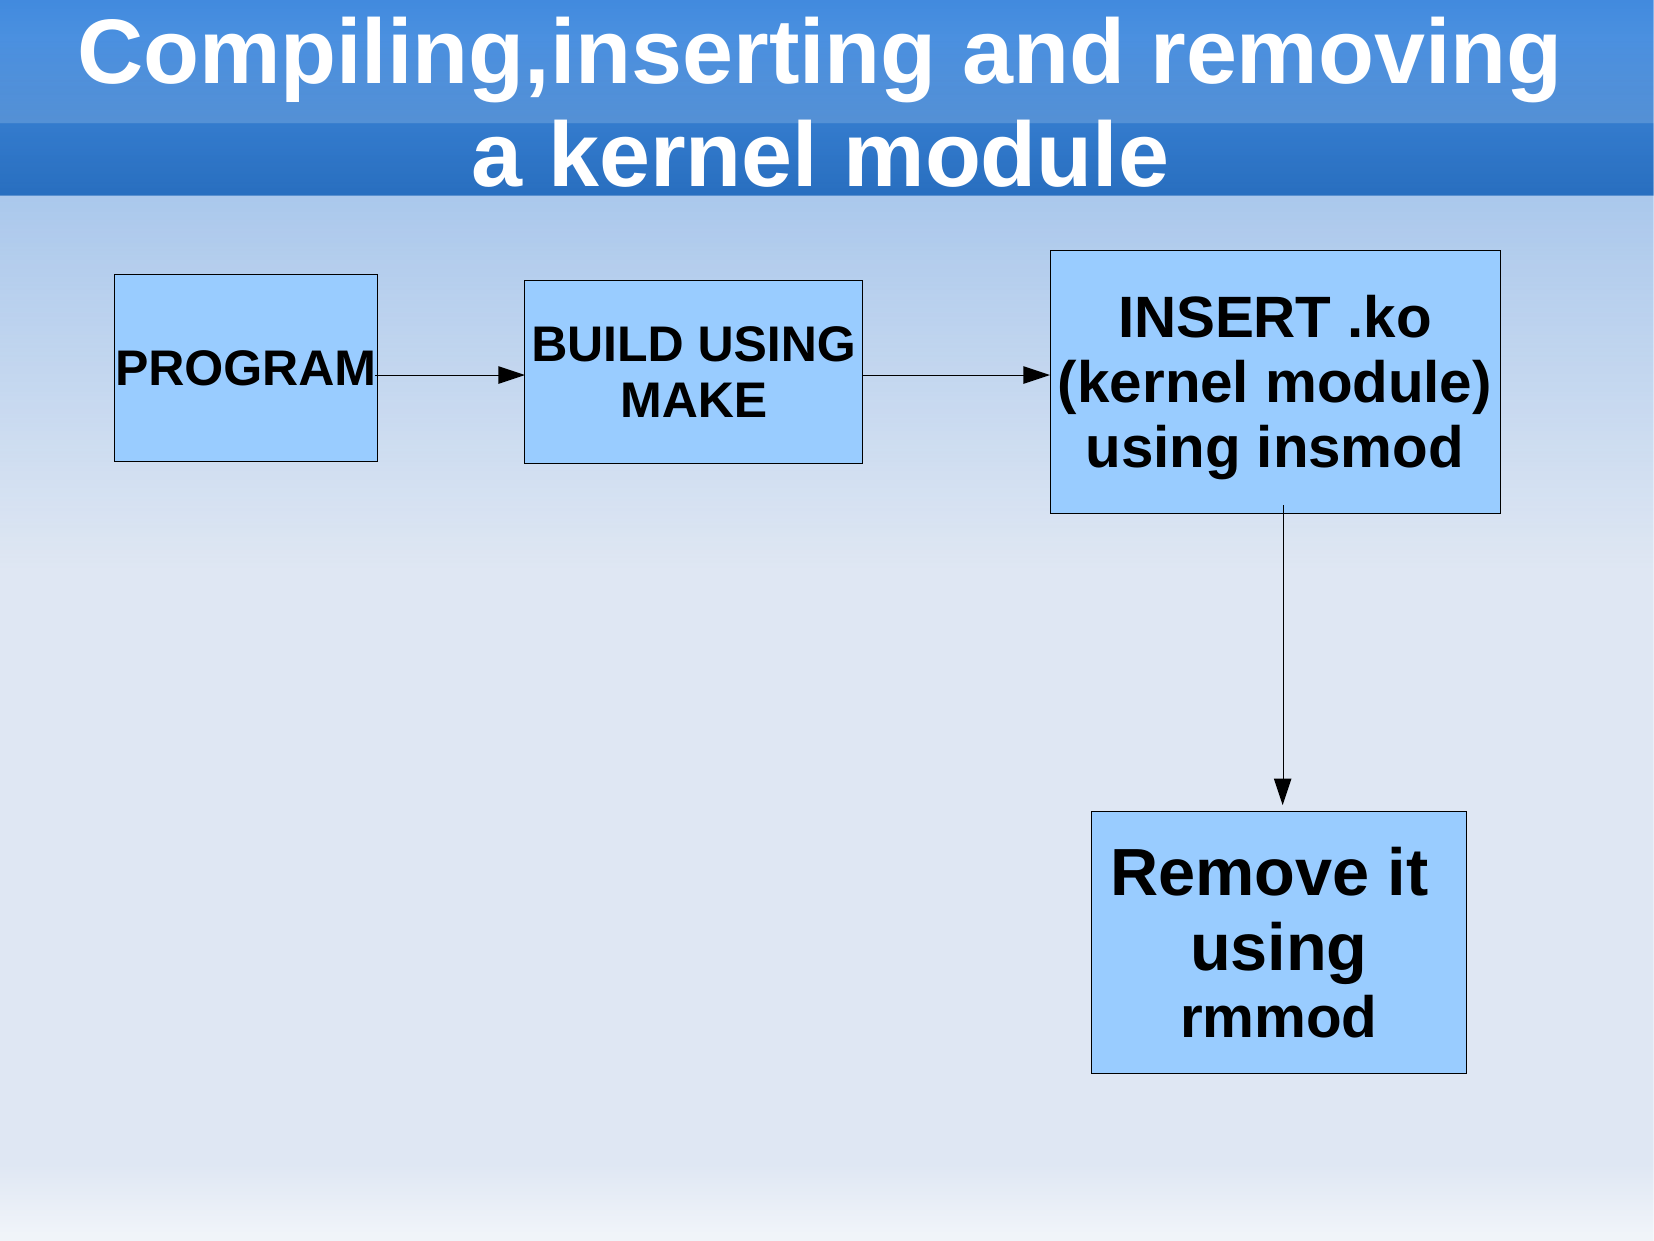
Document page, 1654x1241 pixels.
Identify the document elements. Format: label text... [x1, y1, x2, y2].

text_box PROGRAM [114, 274, 378, 462]
text_box INSERT .ko (kernel module) using insmod [1050, 250, 1501, 514]
text_box BUILD USING MAKE [524, 280, 863, 464]
text_box Remove it using rmmod [1091, 811, 1467, 1074]
title Compiling,inserting and removing a kernel module [76, 1, 1565, 207]
picture [0, 0, 1654, 1241]
